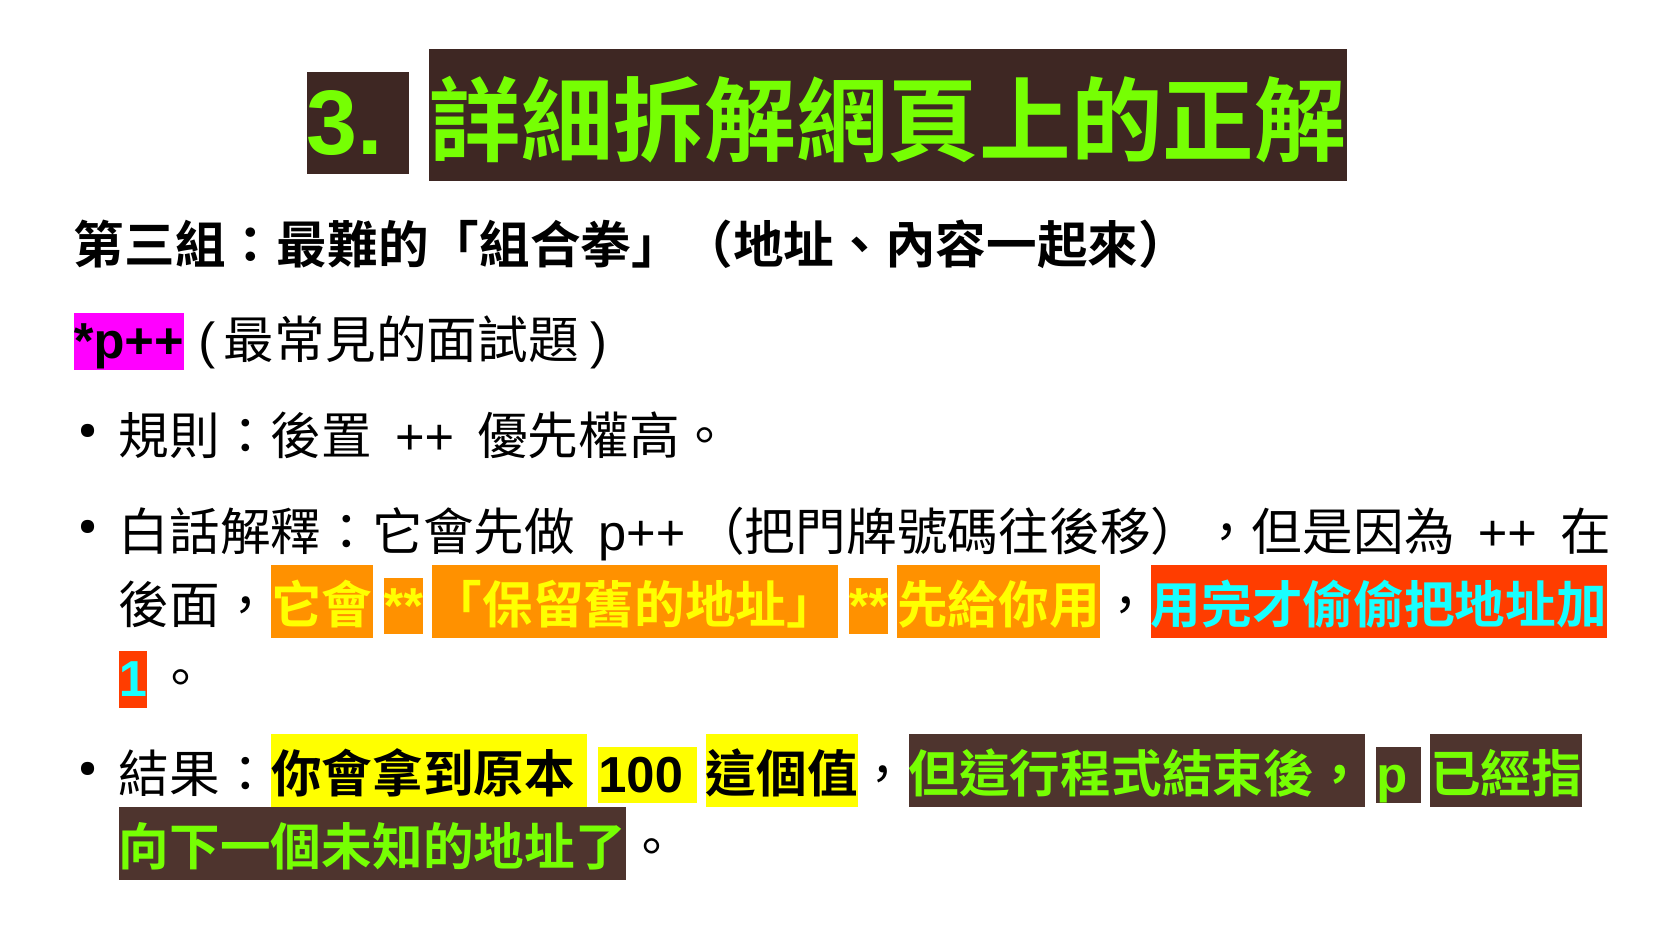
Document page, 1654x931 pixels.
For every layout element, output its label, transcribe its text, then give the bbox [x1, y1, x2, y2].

title 3. 詳細拆解網頁上的正解 [82, 37, 1571, 193]
list 第三組：最難的「組合拳」（地址、內容一起來） *p++ (最常見的面試題) 規則：後置 ++ 優先權高。 白話解釋：它會先做 p++（把門牌號碼往後移），但是因為 ++ 在後面，它會**「保留舊的地址」**先給你用，用完才偷偷把地址加 1。 結果：你會拿到原本 100 這個值，但這行程式結束後，p 已經指向下一個未知的地址了。 [20, 204, 1625, 886]
